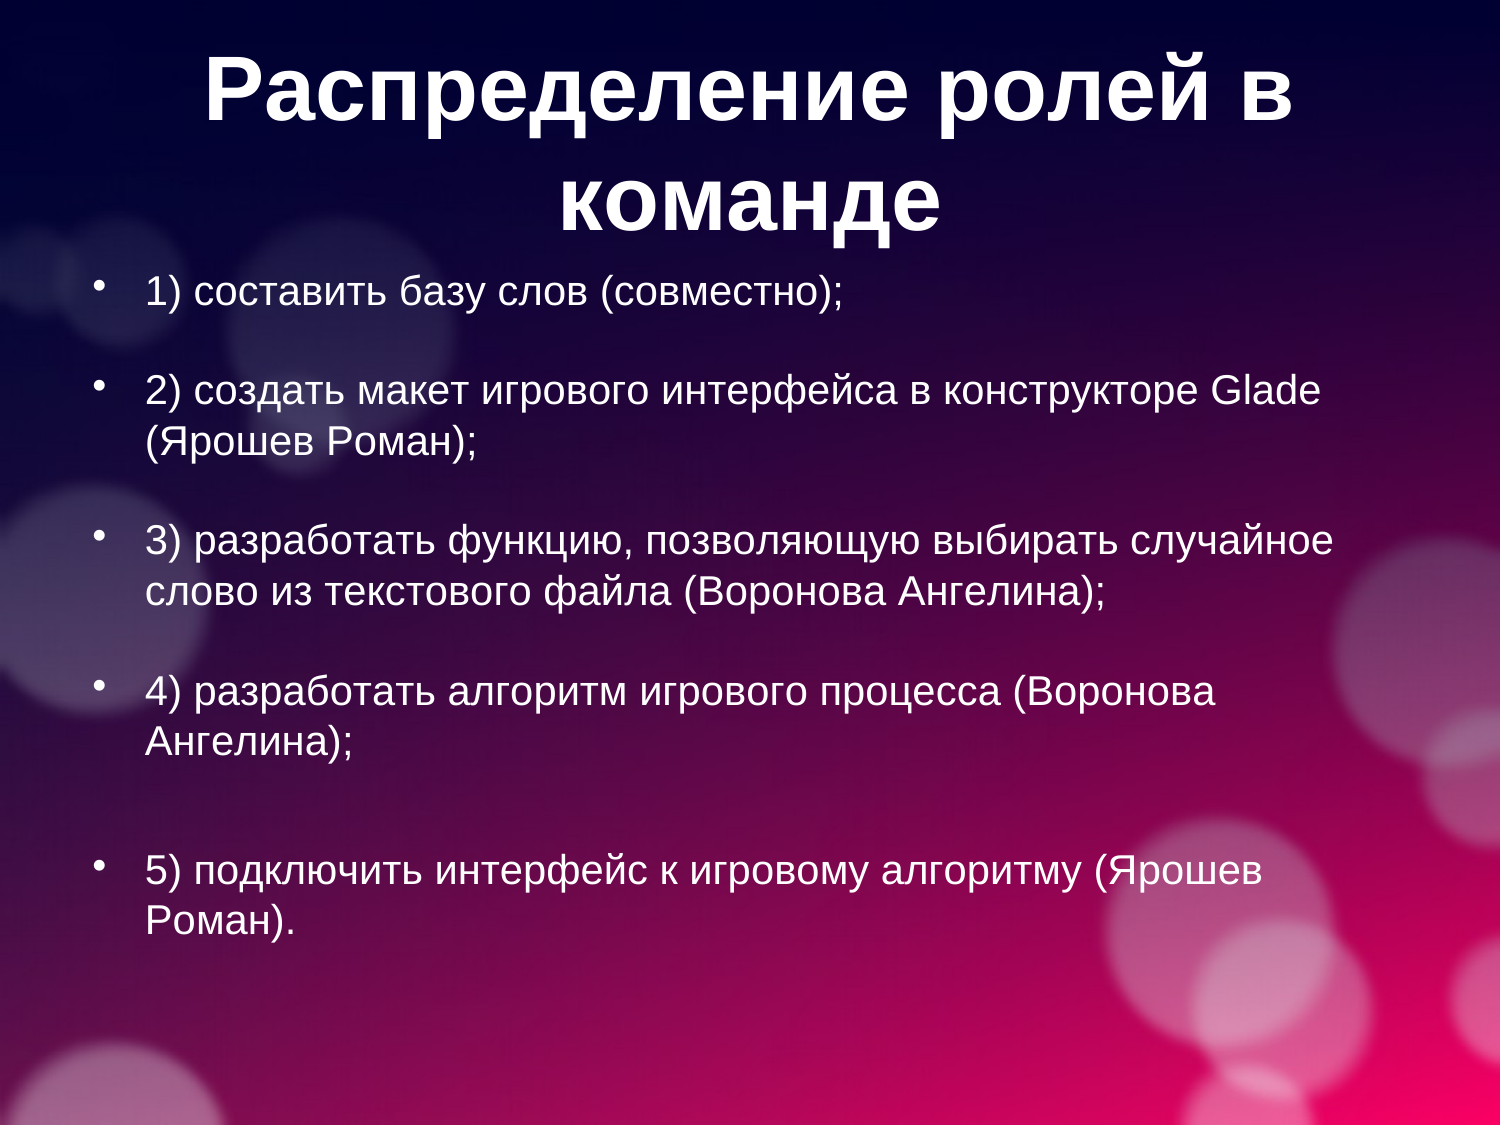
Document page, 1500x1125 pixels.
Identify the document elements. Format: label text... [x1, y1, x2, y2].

picture [0, 0, 1500, 1125]
text_box Распределение ролей в команде [75, 36, 1426, 242]
text_box 1) составить базу слов (совместно); 2) создать макет игрового интерфейса в конструкторе Glade (Ярошев Роман); 3) разработать функцию, позволяющую выбирать случайное слово из текстового файла (Воронова Ангелина); 4) разработать алгоритм игрового процесса (Воронова Ангелина); 5) подключить интерфейс к игровому алгоритму (Ярошев Роман). [75, 263, 1426, 916]
